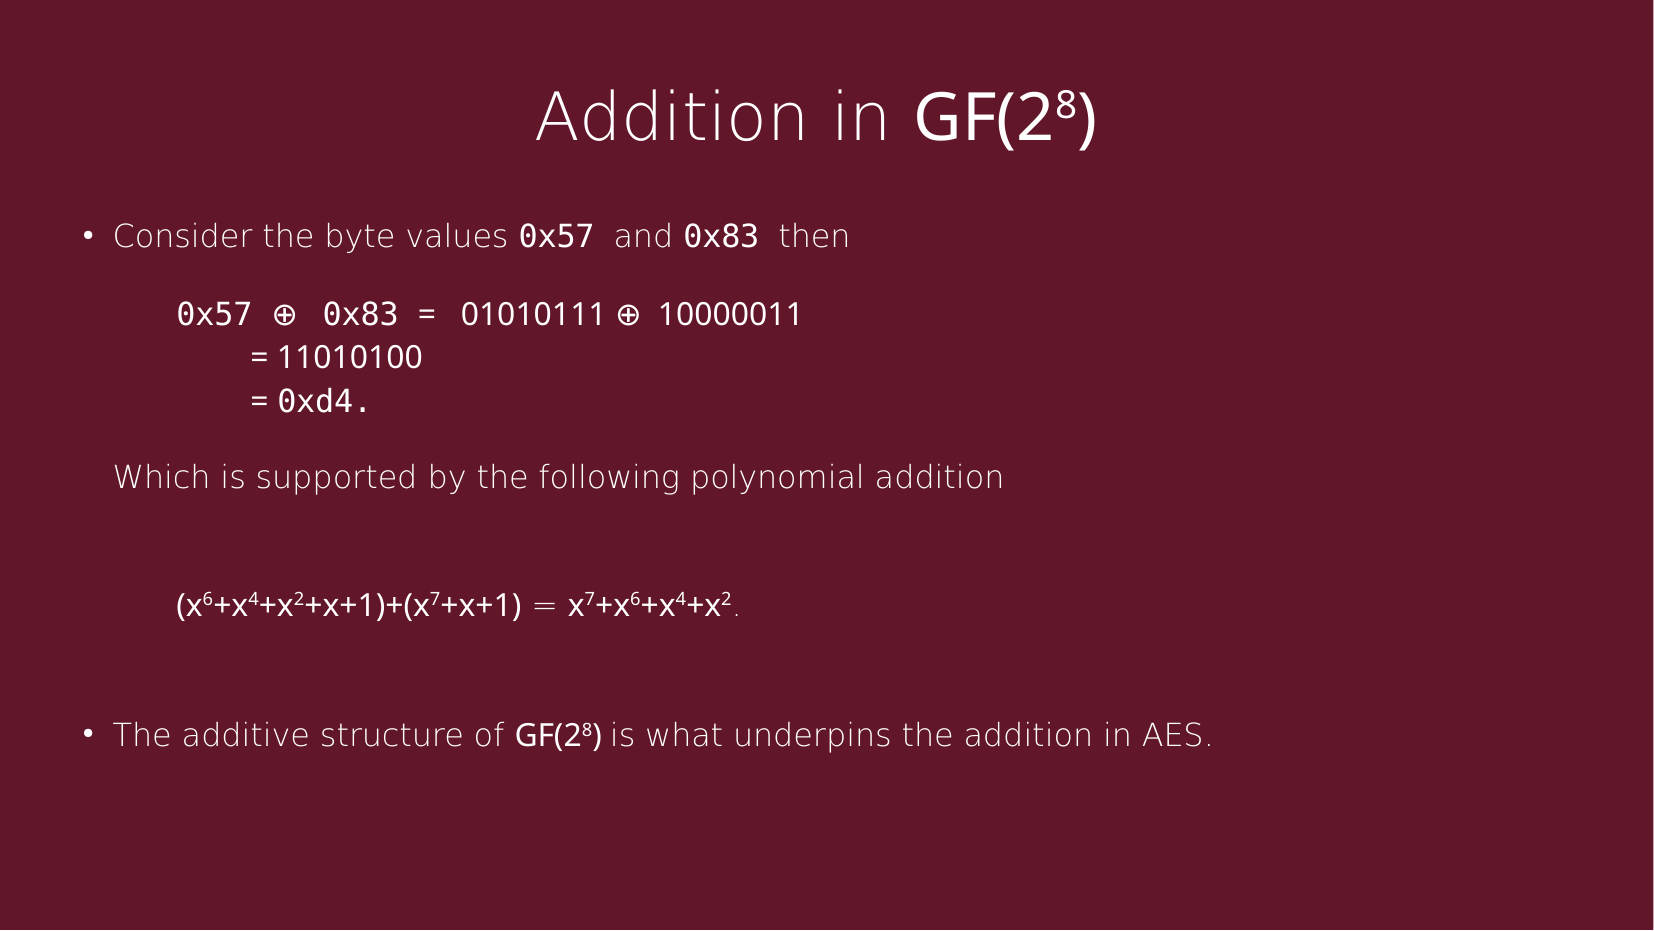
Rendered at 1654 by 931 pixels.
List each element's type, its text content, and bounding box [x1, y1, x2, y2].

title Addition in GF(28) [82, 37, 1571, 193]
list Consider the byte values 0x57 and 0x83 then 0x57 ⊕ 0x83 = 01010111 ⊕ 10000011 = 11010100 = 0xd4. Which is supported by the following polynomial addition (x6+x4+x2+x+1)+(x7+x+1) = x7+x6+x4+x2. The additive structure of GF(28) is what underpins the addition in AES. [82, 217, 1571, 758]
